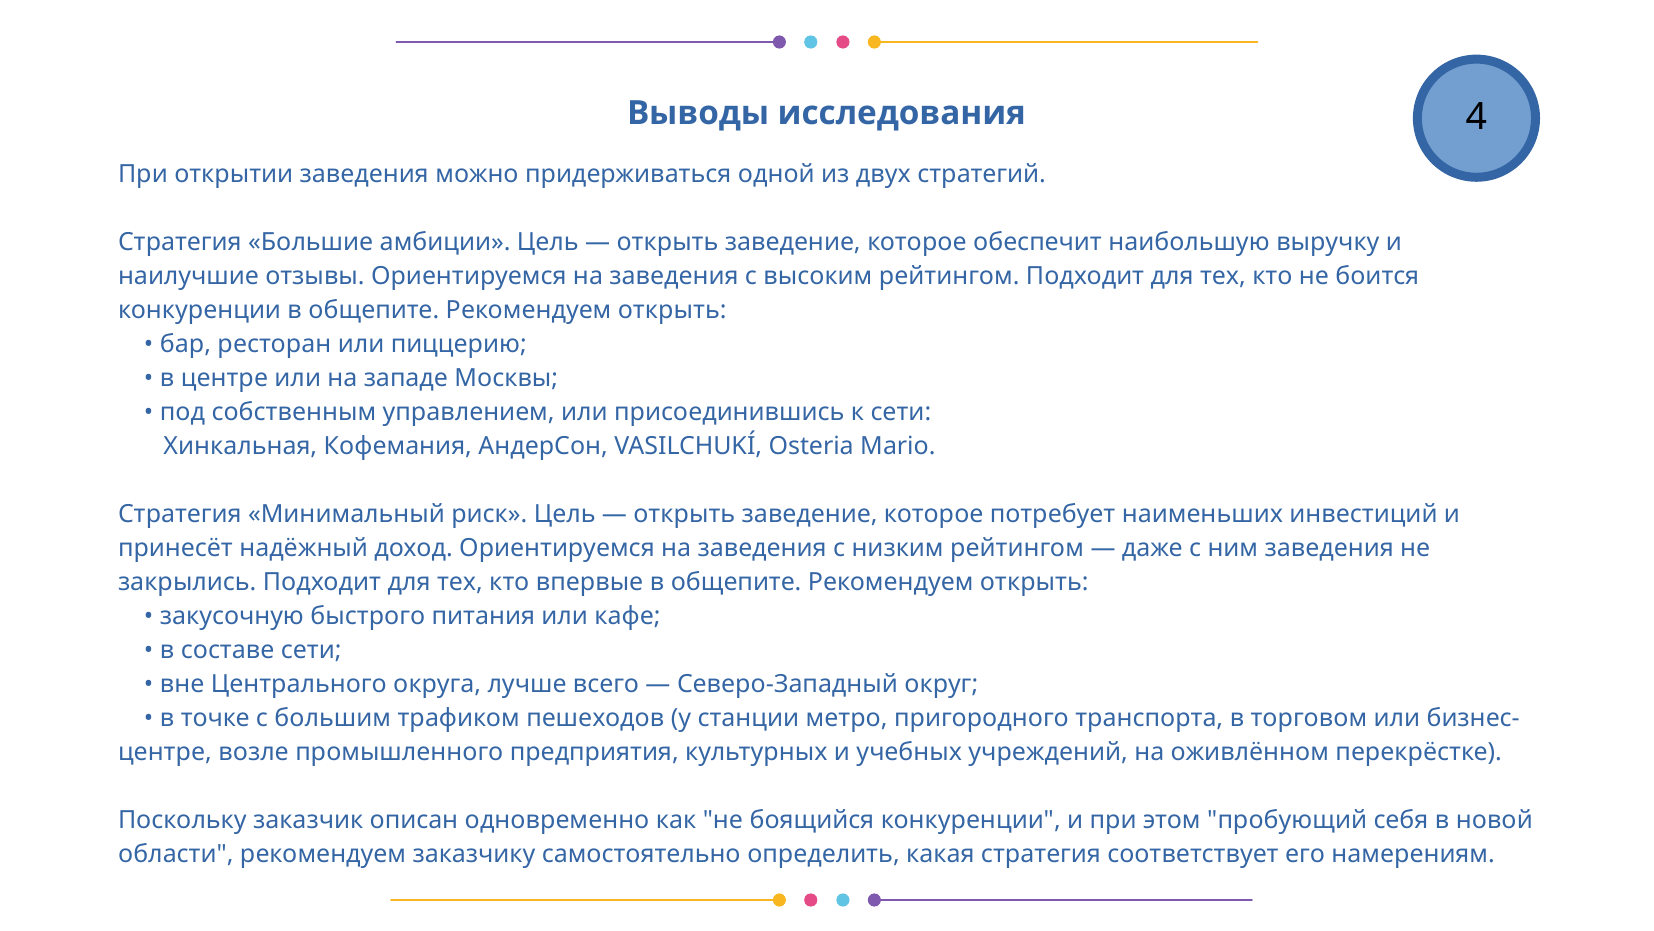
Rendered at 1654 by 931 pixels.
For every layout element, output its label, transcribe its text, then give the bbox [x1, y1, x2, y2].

title Выводы исследования [501, 88, 1152, 134]
title При открытии заведения можно придерживаться одной из двух стратегий. Стратегия «Большие амбиции». Цель — открыть заведение, которое обеспечит наибольшую выручку и наилучшие отзывы. Ориентируемся на заведения с высоким рейтингом. Подходит для тех, кто не боится конкуренции в общепите. Рекомендуем открыть: • бар, ресторан или пиццерию; • в центре или на западе Москвы; • под собственным управлением, или присоединившись к сети: Хинкальная, Кофемания, АндерСон, VASILCHUKÍ, Osteria Mario. Стратегия «Минимальный риск». Цель — открыть заведение, которое потребует наименьших инвестиций и принесёт надёжный доход. Ориентируемся на заведения с низким рейтингом — даже с ним заведения не закрылись. Подходит для тех, кто впервые в общепите. Рекомендуем открыть: • закусочную быстрого питания или кафе; • в составе сети; • вне Центрального округа, лучше всего — Северо-Западный округ; • в точке с большим трафиком пешеходов (у станции метро, пригородного транспорта, в торговом или бизнес-центре, возле промышленного предприятия, культурных и учебных учреждений, на оживлённом перекрёстке). Поскольку заказчик описан одновременно как "не боящийся конкуренции", и при этом "пробующий себя в новой области", рекомендуем заказчику самостоятельно определить, какая стратегия соответствует его намерениям. [118, 155, 1536, 871]
text_box [1417, 59, 1536, 178]
text_box <number> [1446, 89, 1506, 148]
